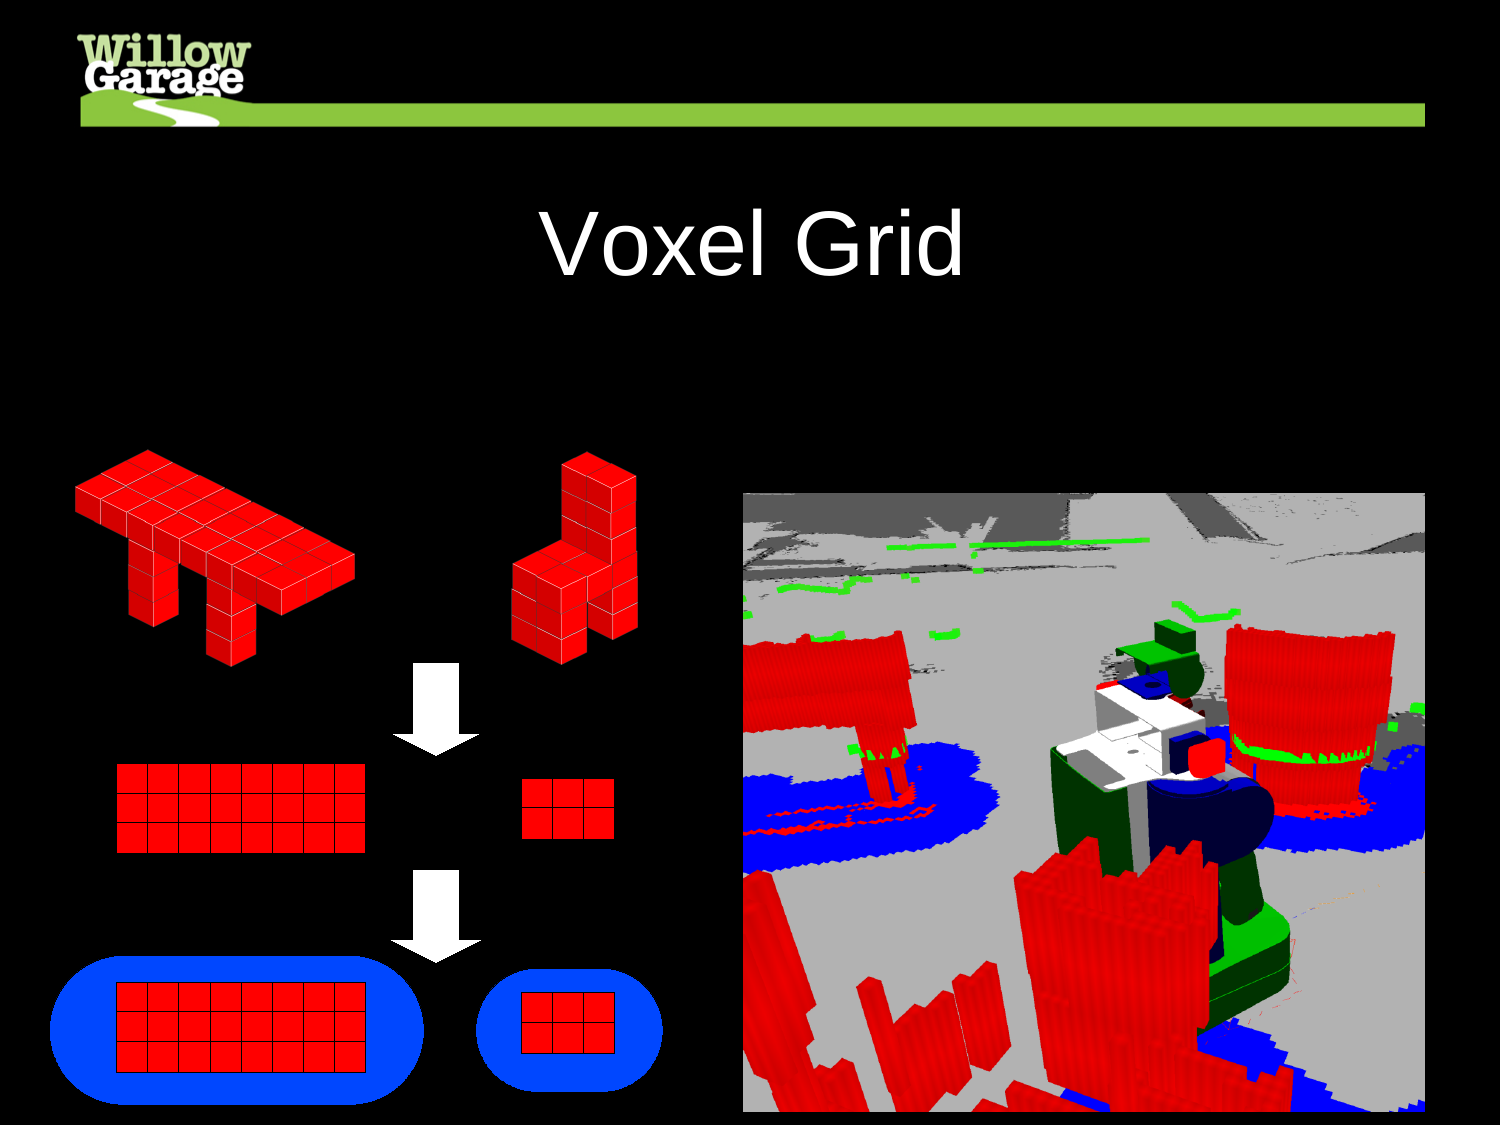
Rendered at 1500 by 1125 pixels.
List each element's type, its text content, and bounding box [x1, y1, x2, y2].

text_box [116, 763, 366, 854]
text_box [49, 955, 425, 1106]
picture [743, 493, 1425, 1112]
picture [75, 449, 355, 667]
text_box [521, 778, 615, 840]
text_box [475, 968, 664, 1093]
picture [511, 451, 638, 665]
title Voxel Grid [75, 144, 1426, 343]
text_box [389, 662, 483, 757]
text_box [389, 869, 483, 964]
picture [50, 0, 1425, 153]
